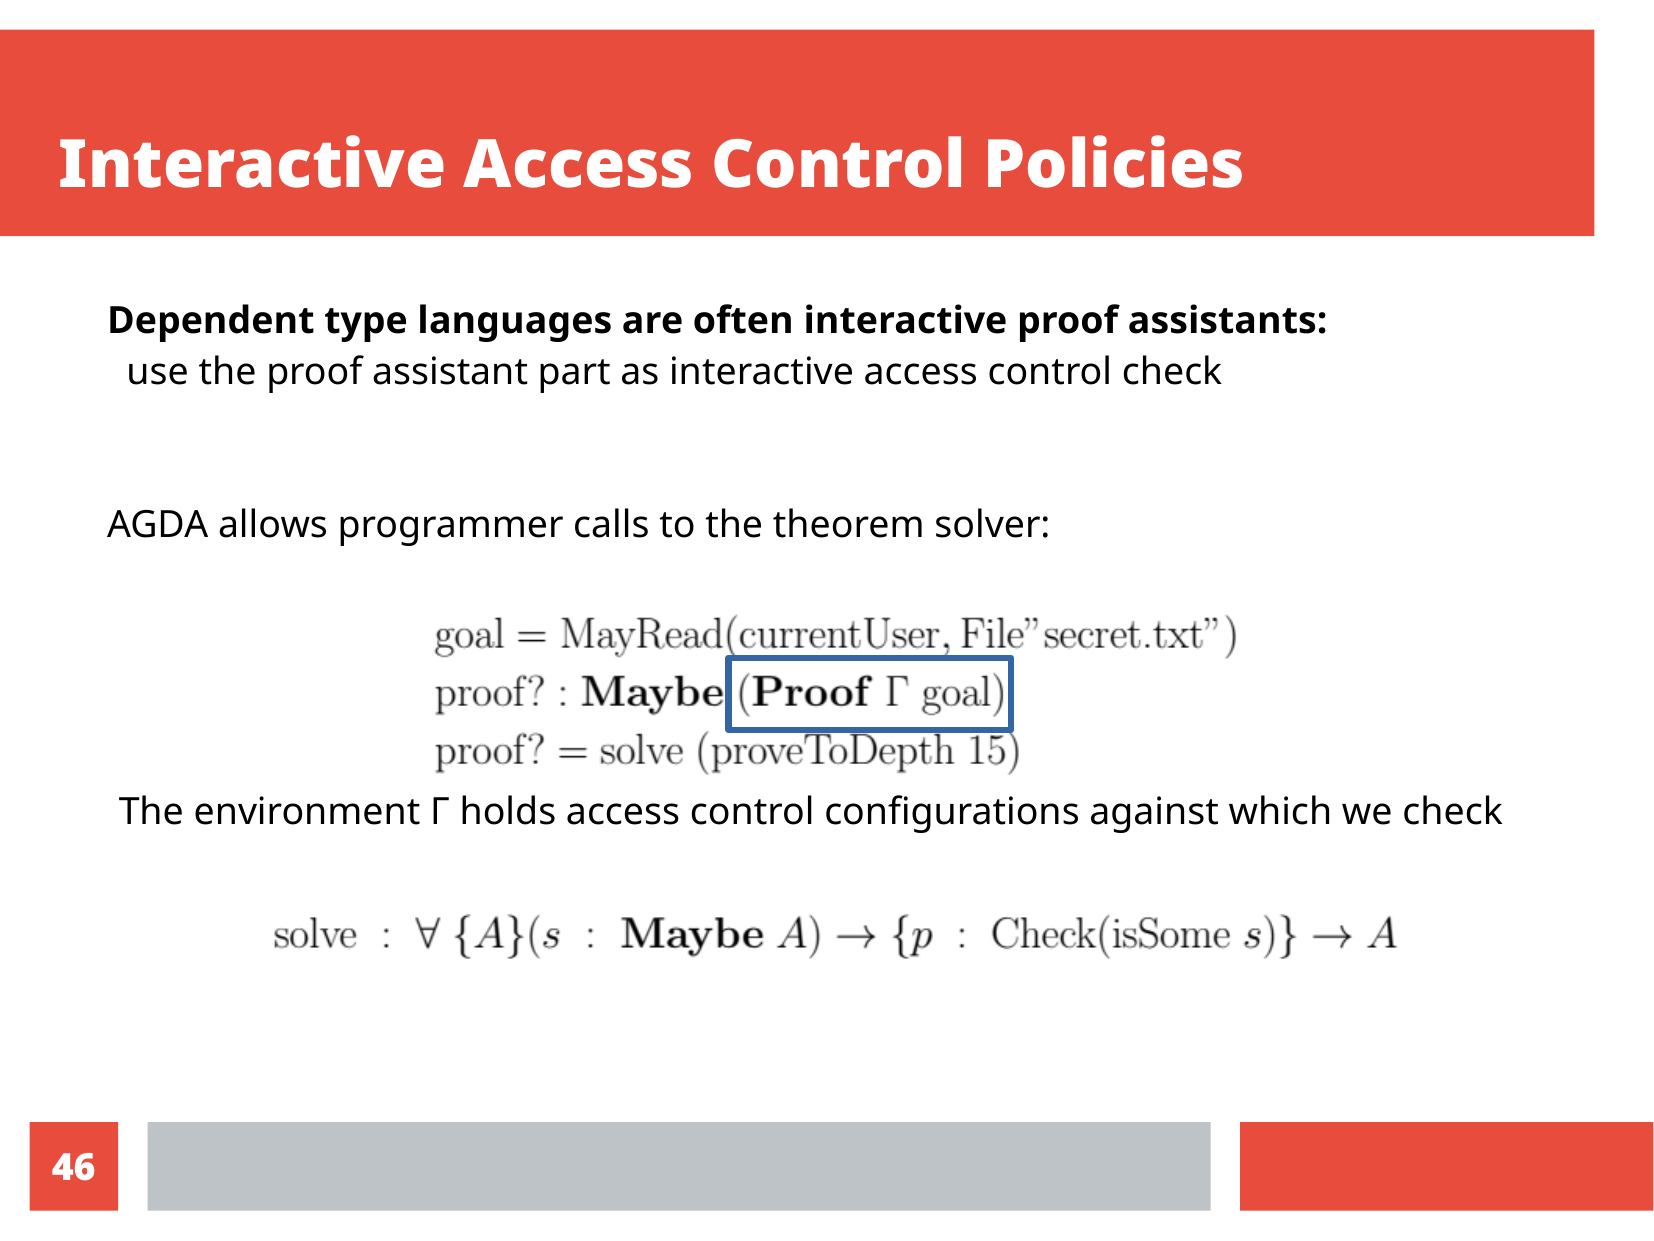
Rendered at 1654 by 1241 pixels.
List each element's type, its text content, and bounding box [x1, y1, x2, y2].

picture [264, 905, 1408, 970]
picture [425, 604, 1247, 776]
title Interactive Access Control Policies [59, 59, 1595, 207]
text_box Dependent type languages are often interactive proof assistants: use the proof assistant part as interactive access control check AGDA allows programmer calls to the theorem solver: [92, 286, 1513, 519]
text_box The environment Γ holds access control configurations against which we check [104, 776, 1619, 836]
